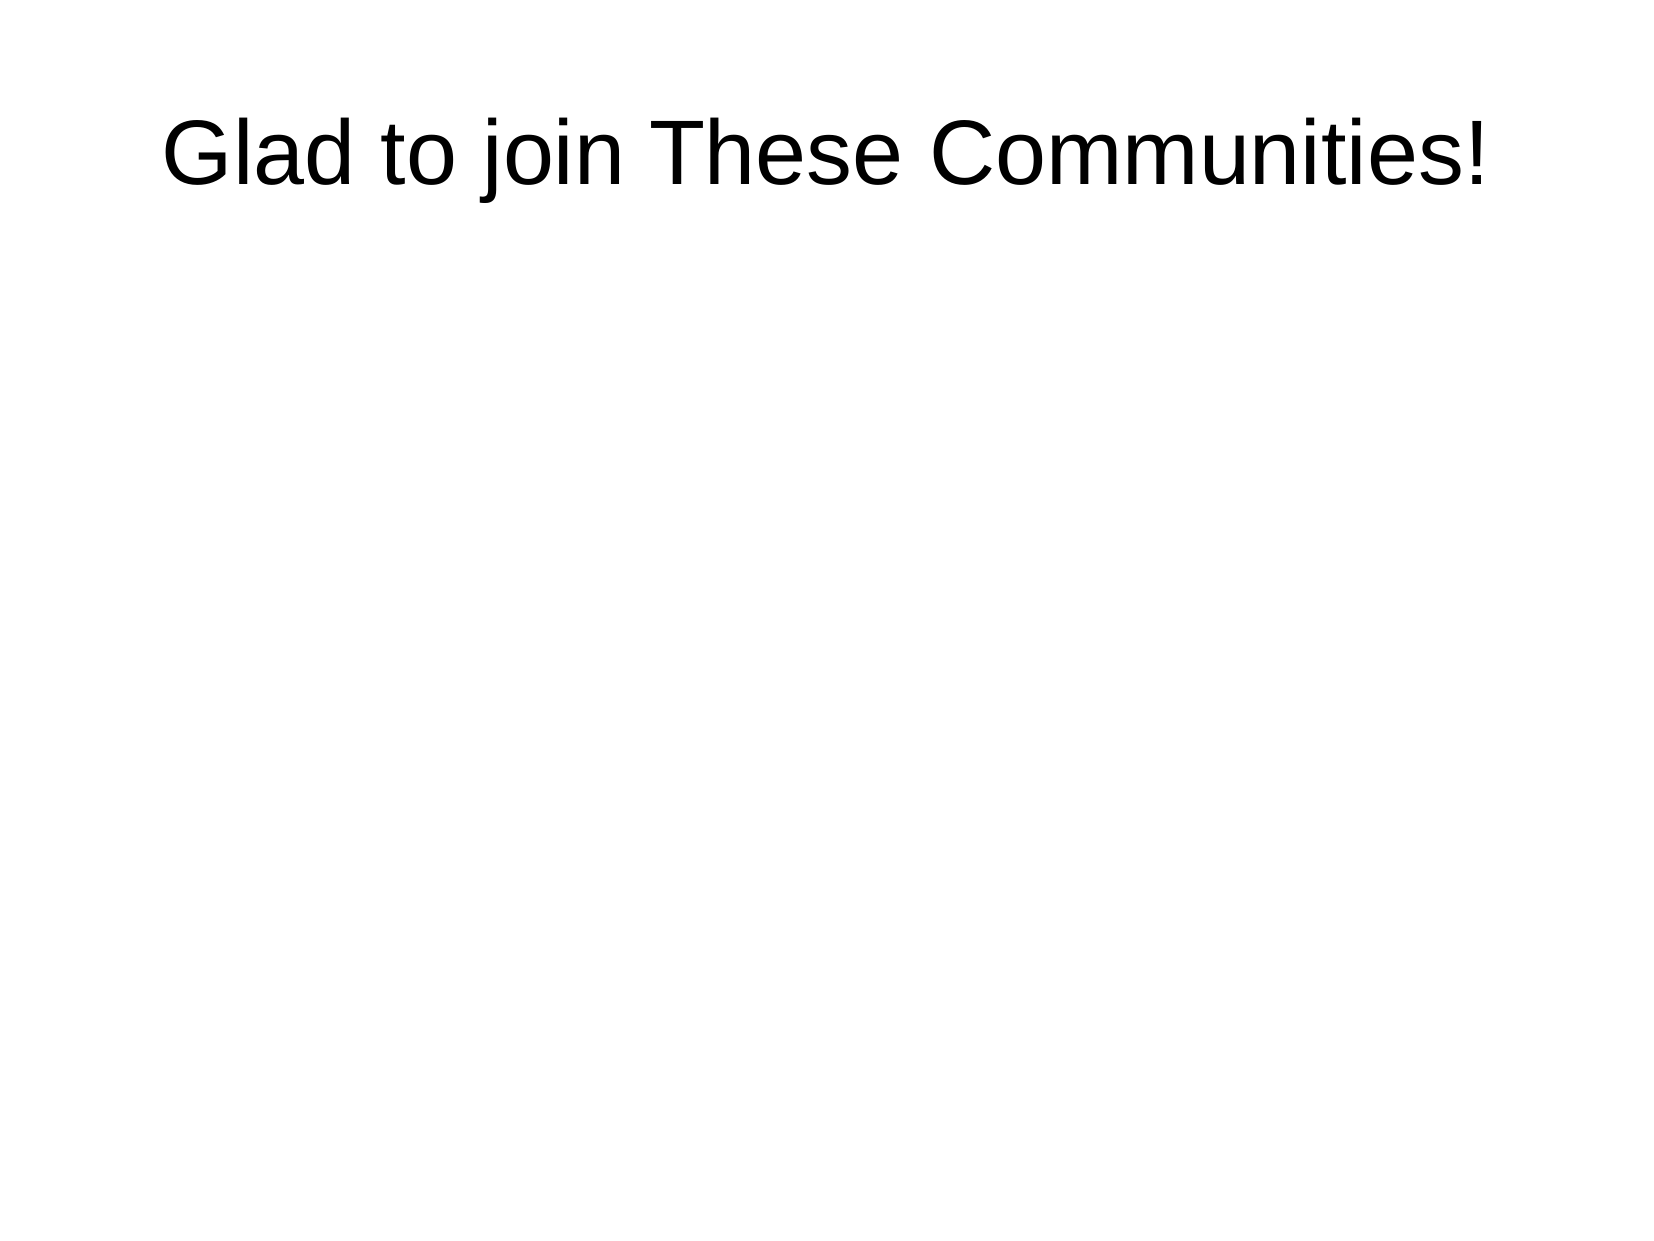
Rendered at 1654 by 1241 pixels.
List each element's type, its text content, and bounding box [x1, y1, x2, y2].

title Glad to join These Communities! [82, 49, 1571, 257]
